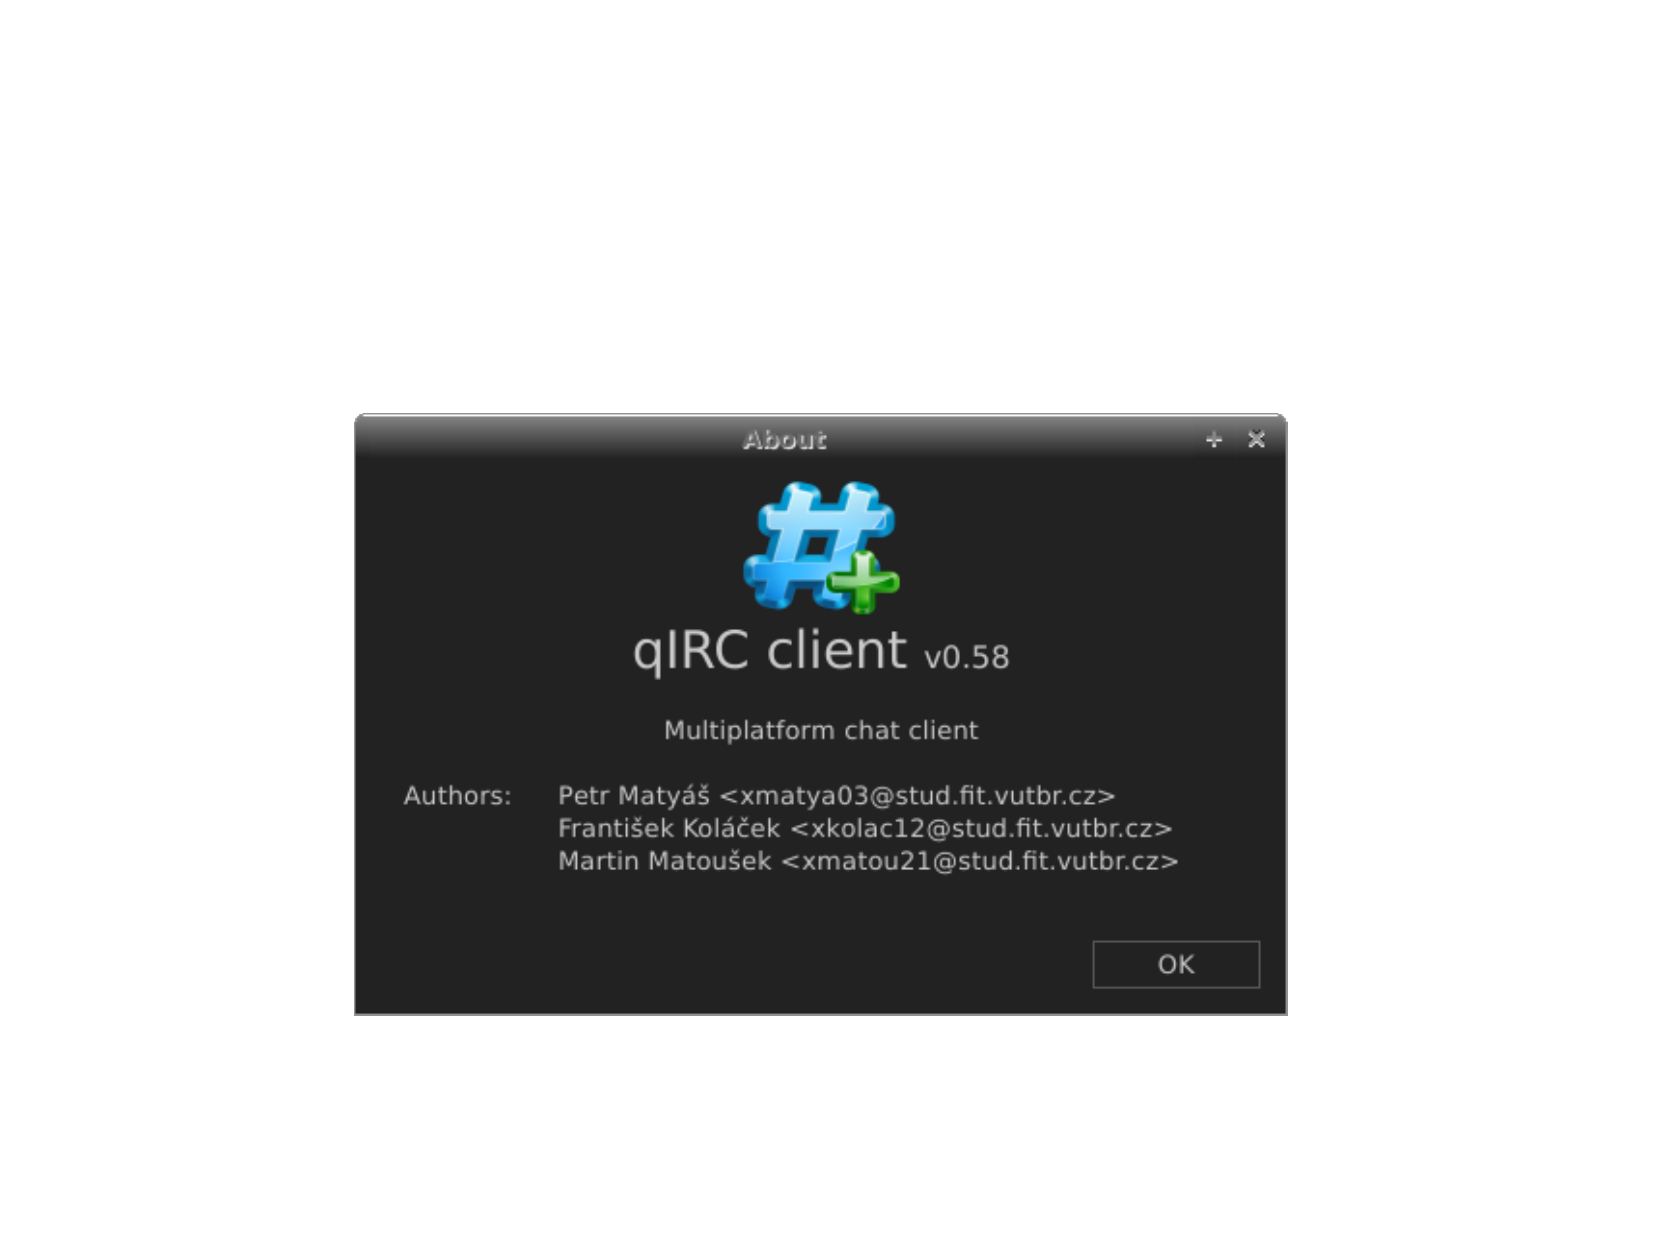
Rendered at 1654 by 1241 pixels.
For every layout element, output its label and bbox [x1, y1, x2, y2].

picture [354, 413, 1288, 1016]
